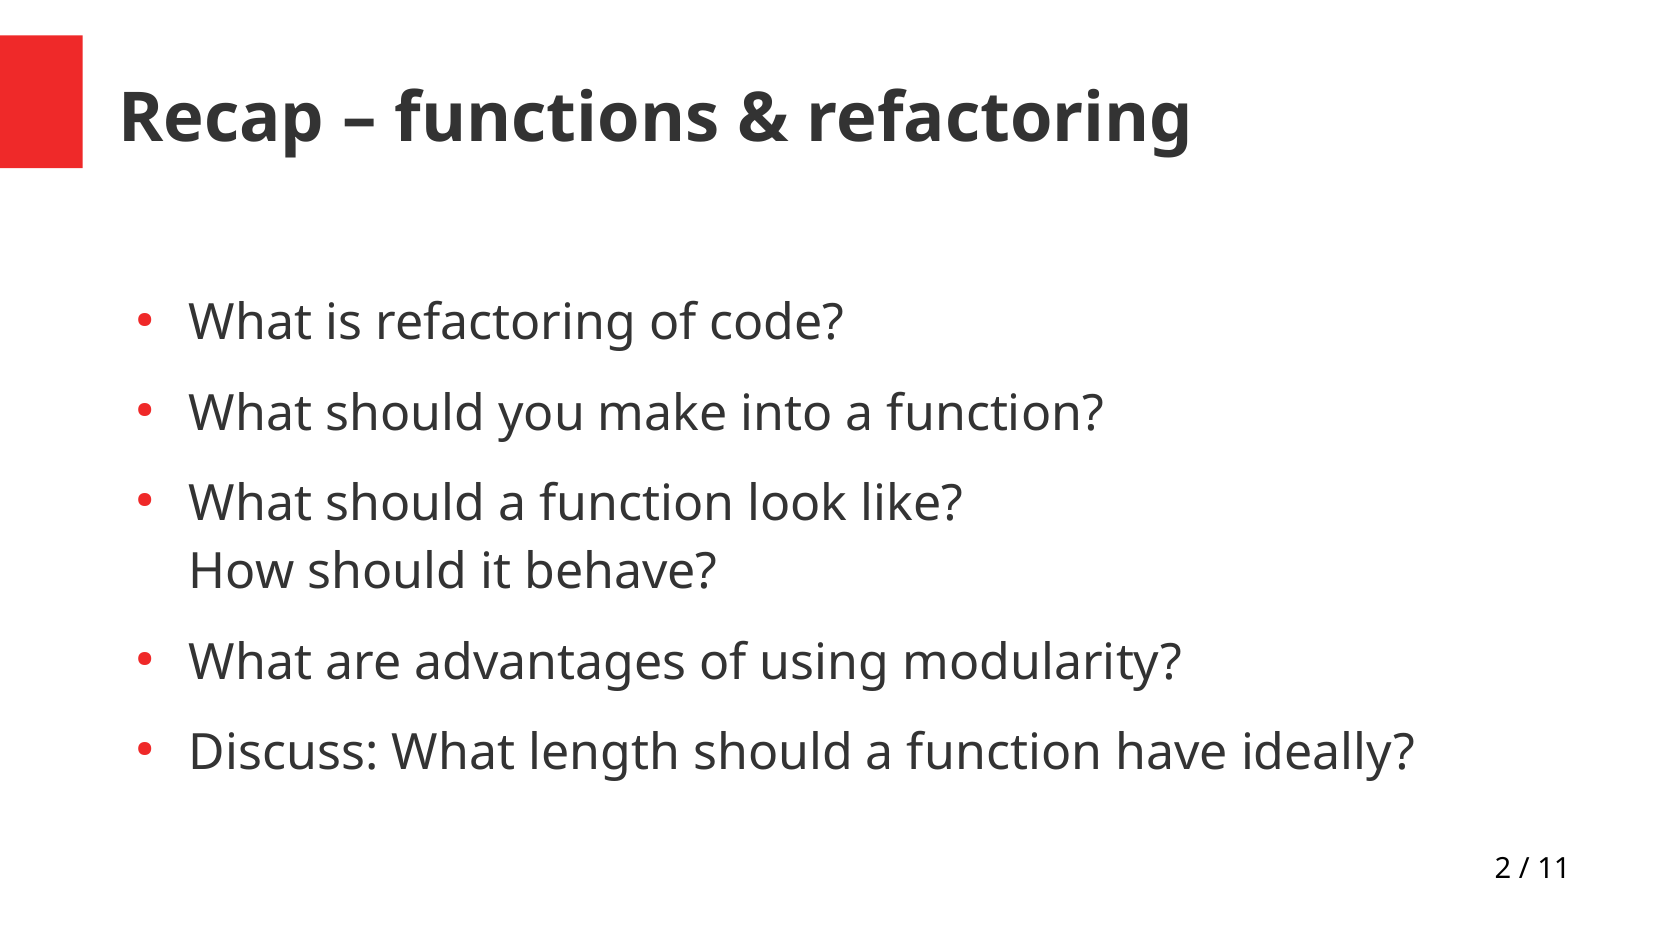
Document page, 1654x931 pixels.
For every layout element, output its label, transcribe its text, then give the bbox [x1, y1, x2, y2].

list What is refactoring of code? What should you make into a function? What should a function look like? How should it behave? What are advantages of using modularity? Discuss: What length should a function have ideally? [118, 265, 1536, 806]
title Recap – functions & refactoring [118, 36, 1571, 193]
